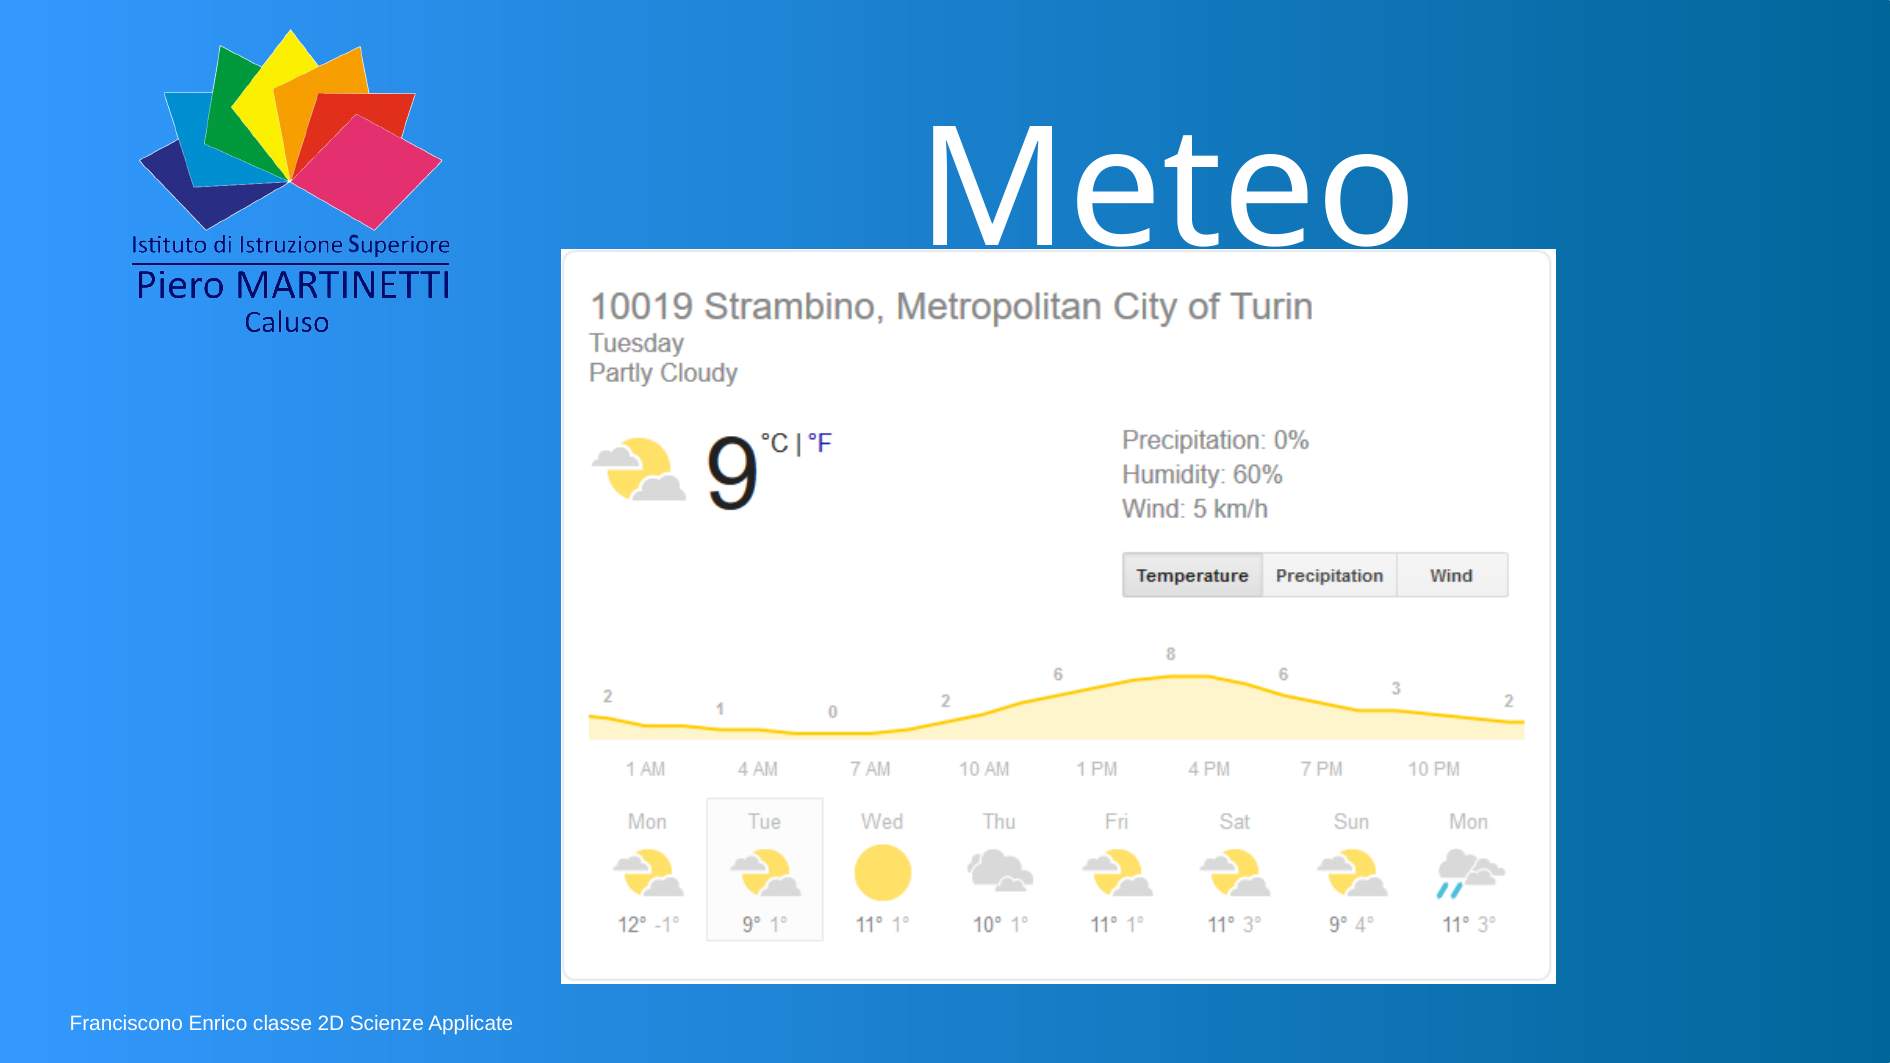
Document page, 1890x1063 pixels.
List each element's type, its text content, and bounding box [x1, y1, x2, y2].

picture [0, 23, 1556, 984]
text_box Meteo [591, 59, 1760, 268]
text_box Franciscono Enrico classe 2D Scienze Applicate [54, 1004, 628, 1063]
